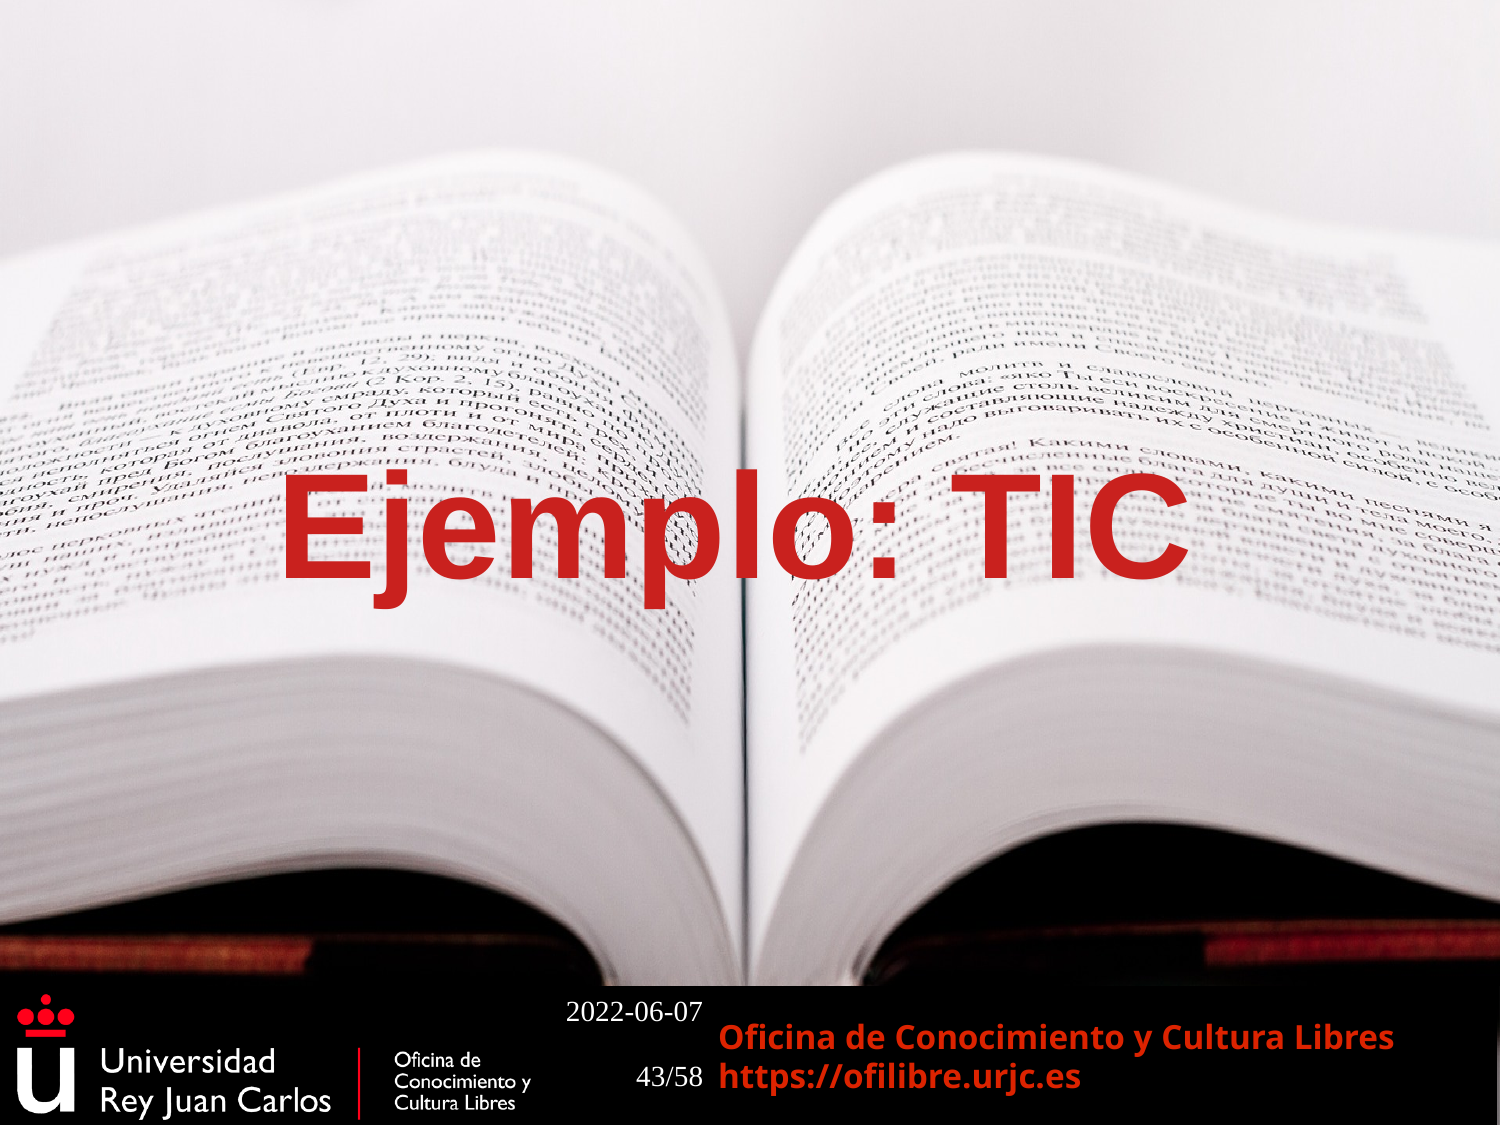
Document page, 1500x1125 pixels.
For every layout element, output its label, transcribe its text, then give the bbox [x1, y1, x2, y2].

picture [17, 994, 531, 1120]
picture [0, 0, 1500, 1125]
text_box Ejemplo: TIC [120, 435, 1351, 618]
title [75, 389, 1425, 578]
